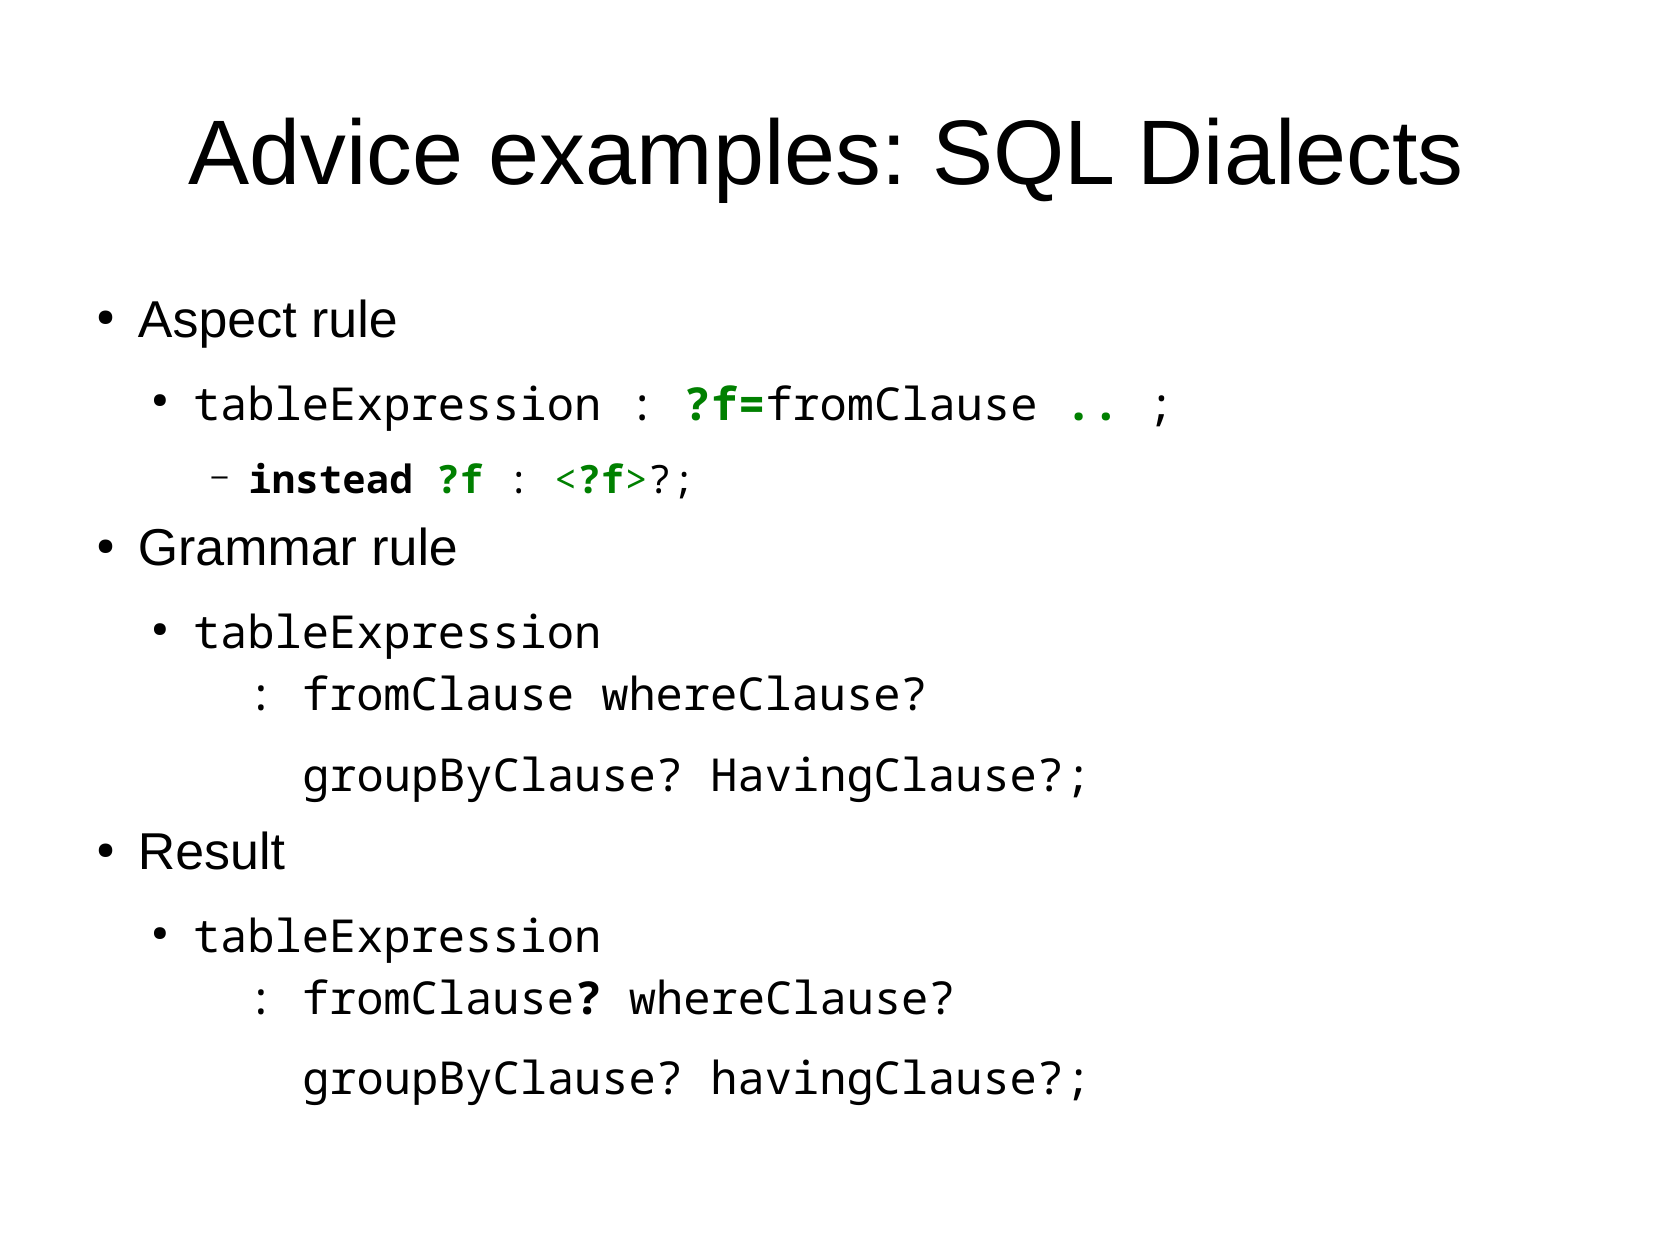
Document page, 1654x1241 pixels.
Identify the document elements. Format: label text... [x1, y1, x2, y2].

list Aspect rule tableExpression : ?f=fromClause .. ; instead ?f : <?f>?; Grammar rule tableExpression : fromClause whereClause? groupByClause? HavingClause?; Result tableExpression : fromClause? whereClause? groupByClause? havingClause?; [82, 290, 1571, 1109]
title Advice examples: SQL Dialects [82, 56, 1571, 250]
